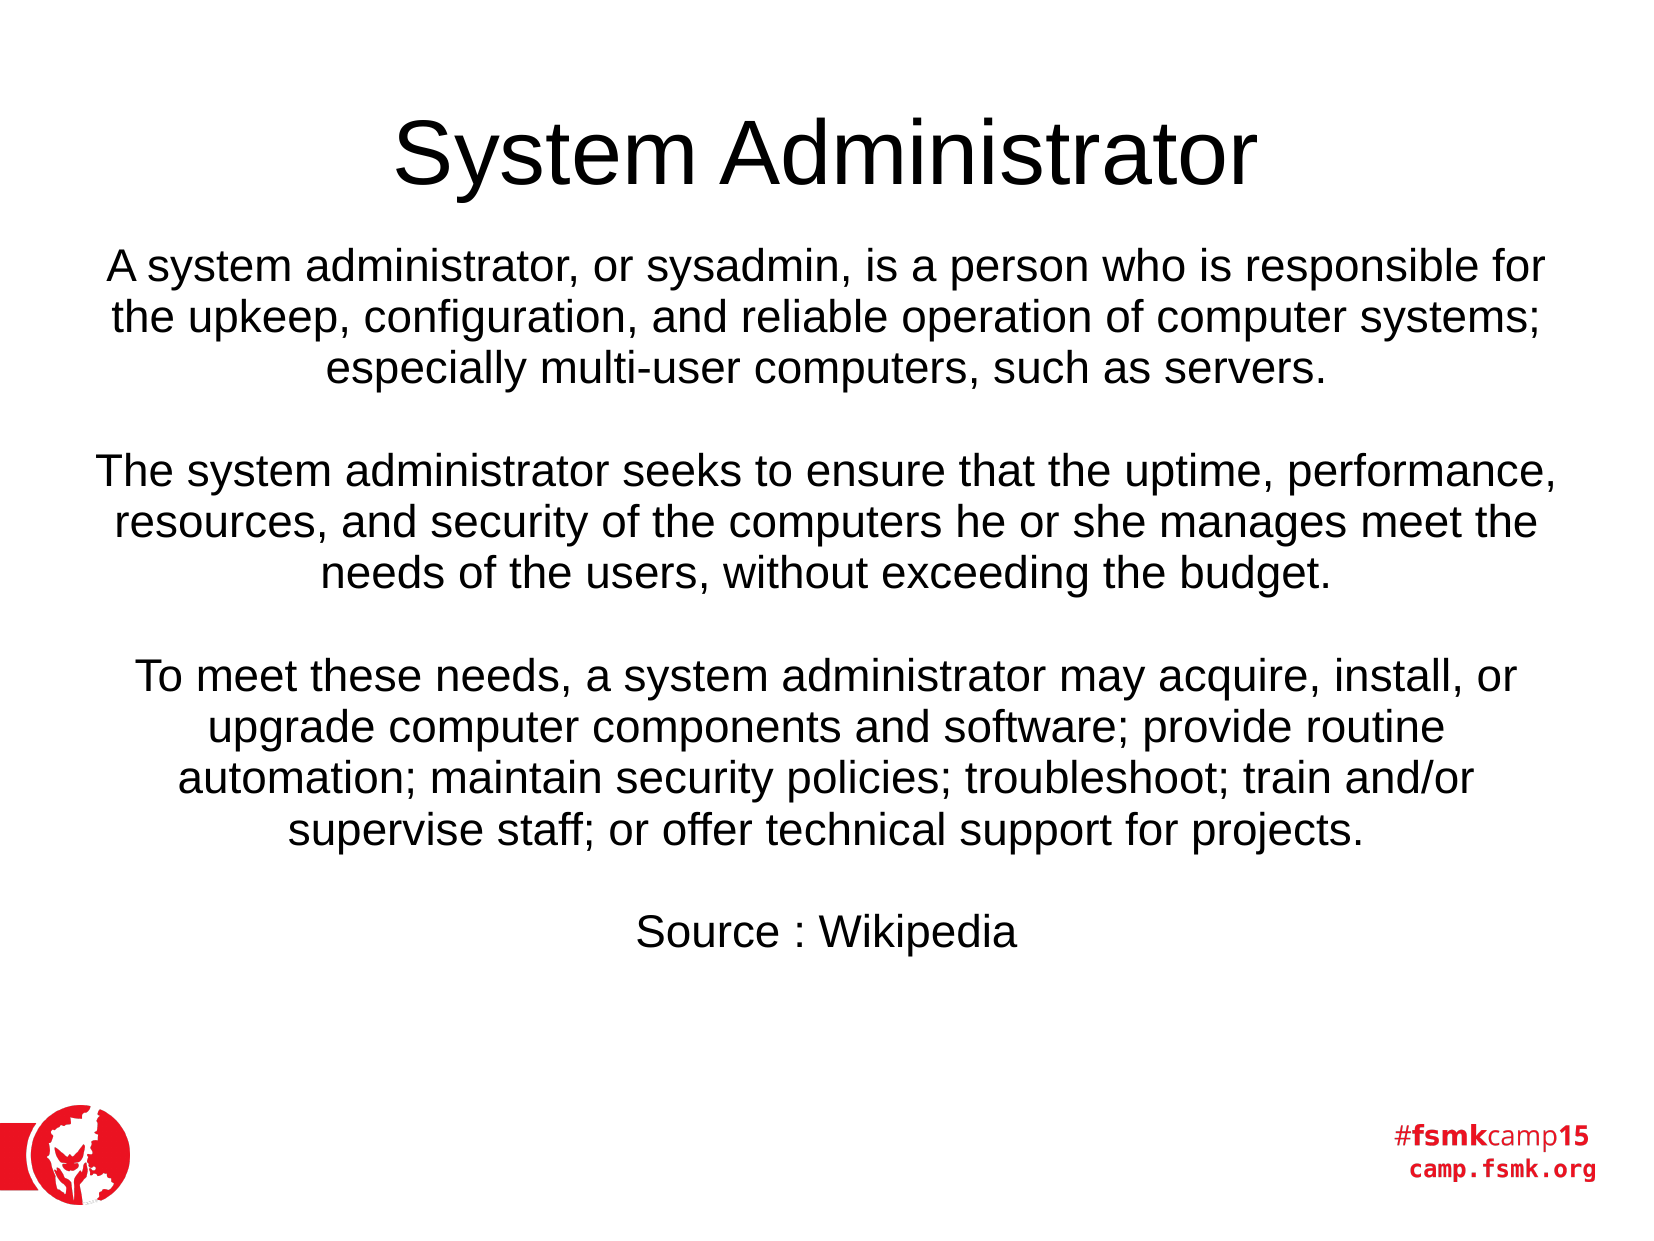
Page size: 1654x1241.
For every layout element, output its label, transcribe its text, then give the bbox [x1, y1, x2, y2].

picture [0, 1105, 130, 1205]
title System Administrator [82, 49, 1571, 243]
picture [1394, 1124, 1595, 1182]
subtitle A system administrator, or sysadmin, is a person who is responsible for the upkeep, configuration, and reliable operation of computer systems; especially multi-user computers, such as servers. The system administrator seeks to ensure that the uptime, performance, resources, and security of the computers he or she manages meet the needs of the users, without exceeding the budget. To meet these needs, a system administrator may acquire, install, or upgrade computer components and software; provide routine automation; maintain security policies; troubleshoot; train and/or supervise staff; or offer technical support for projects. Source : Wikipedia [82, 243, 1571, 1057]
